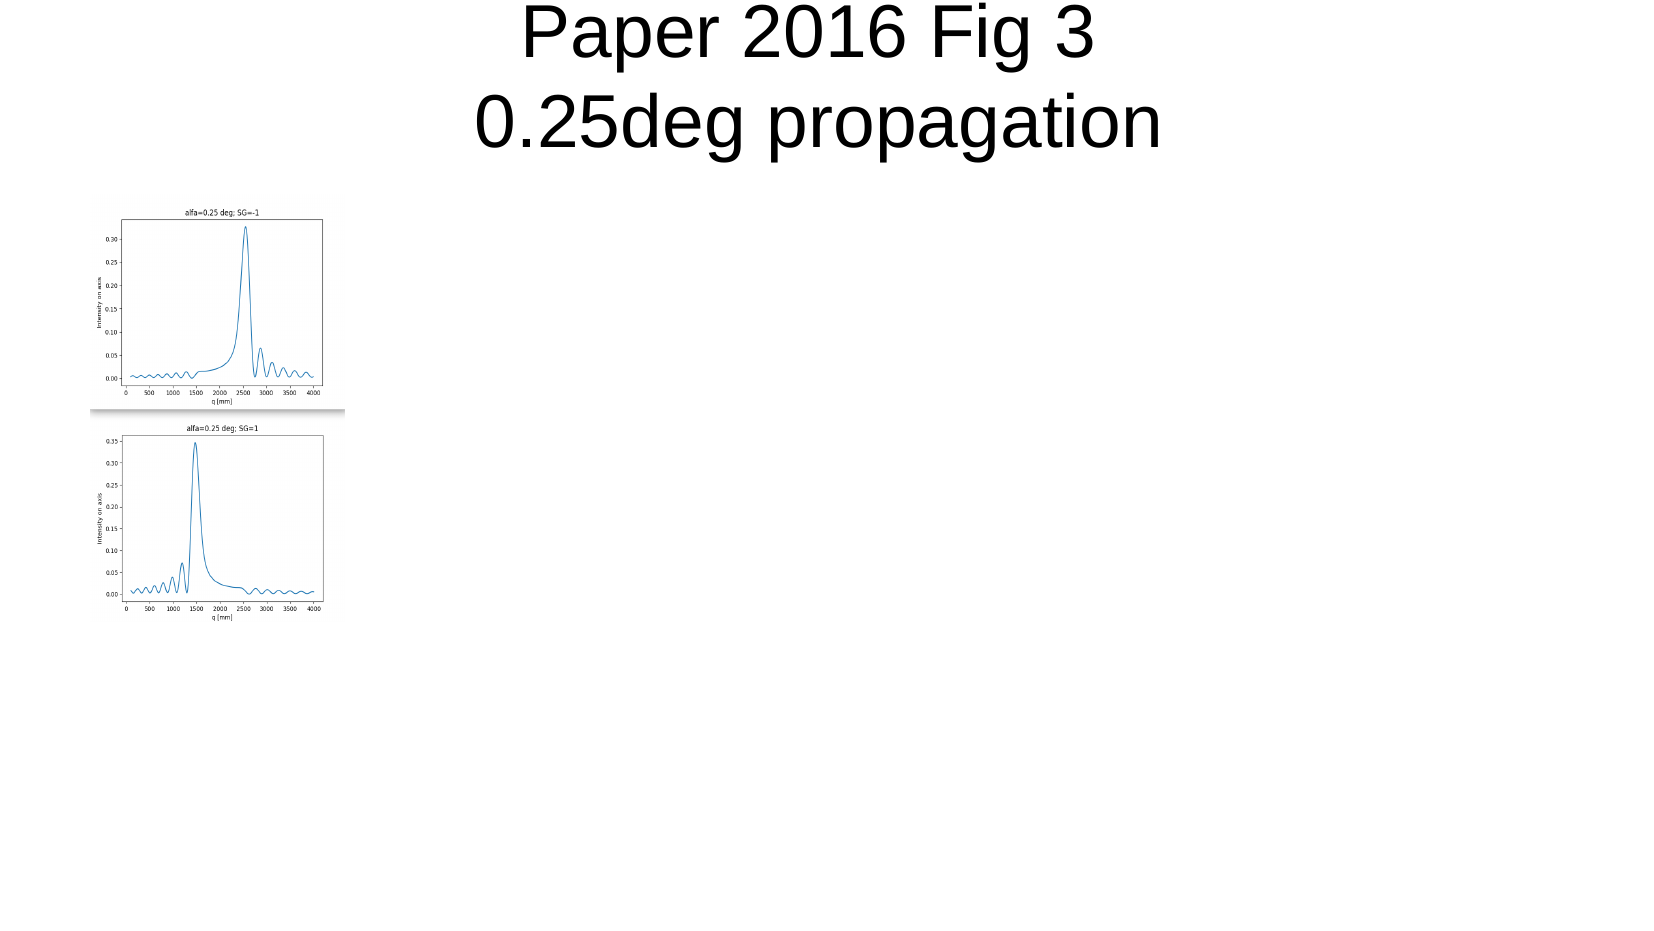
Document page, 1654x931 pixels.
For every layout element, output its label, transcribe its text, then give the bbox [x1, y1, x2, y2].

picture [90, 194, 345, 622]
text_box Paper 2016 Fig 3 0.25deg propagation [75, 0, 1564, 157]
